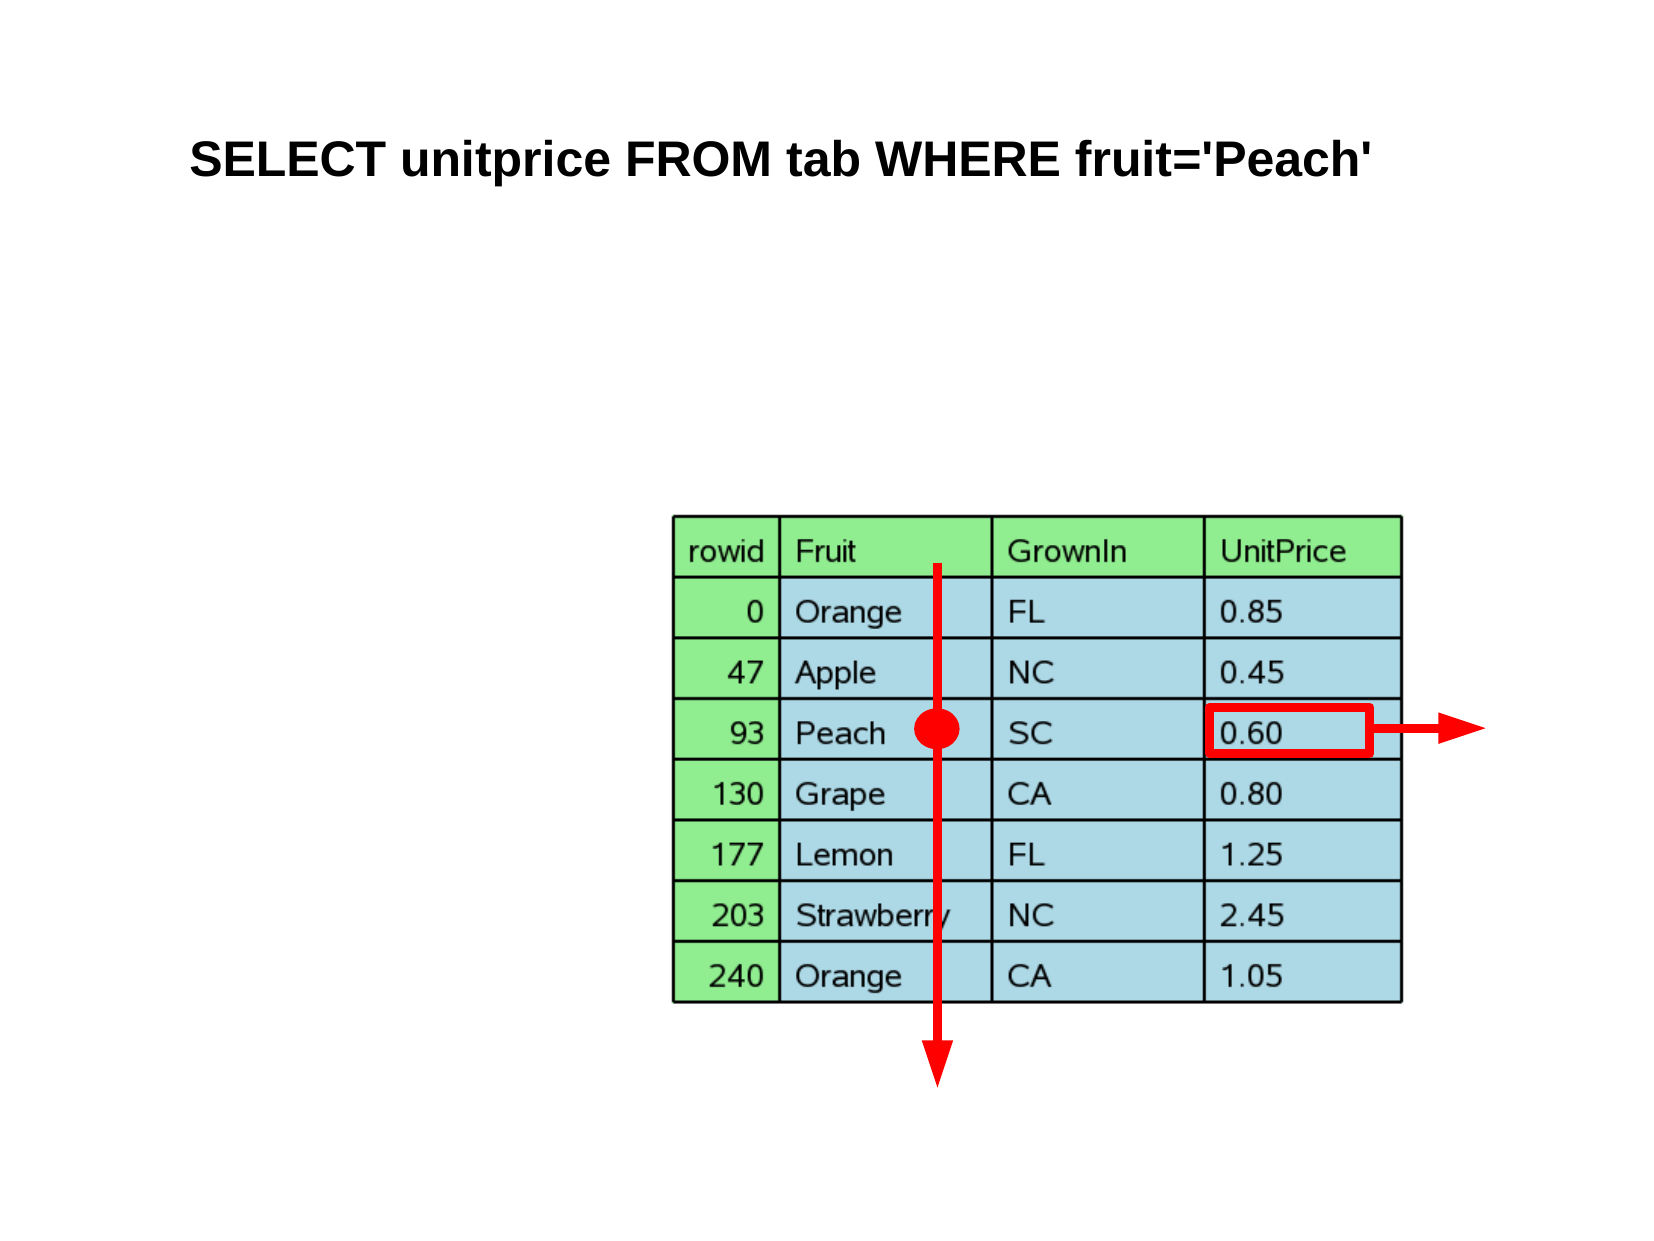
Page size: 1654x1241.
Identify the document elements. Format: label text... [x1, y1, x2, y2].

picture [1214, 712, 1365, 749]
text_box [914, 708, 960, 750]
picture [657, 500, 1417, 1019]
text_box SELECT unitprice FROM tab WHERE fruit='Peach' [174, 124, 1410, 197]
